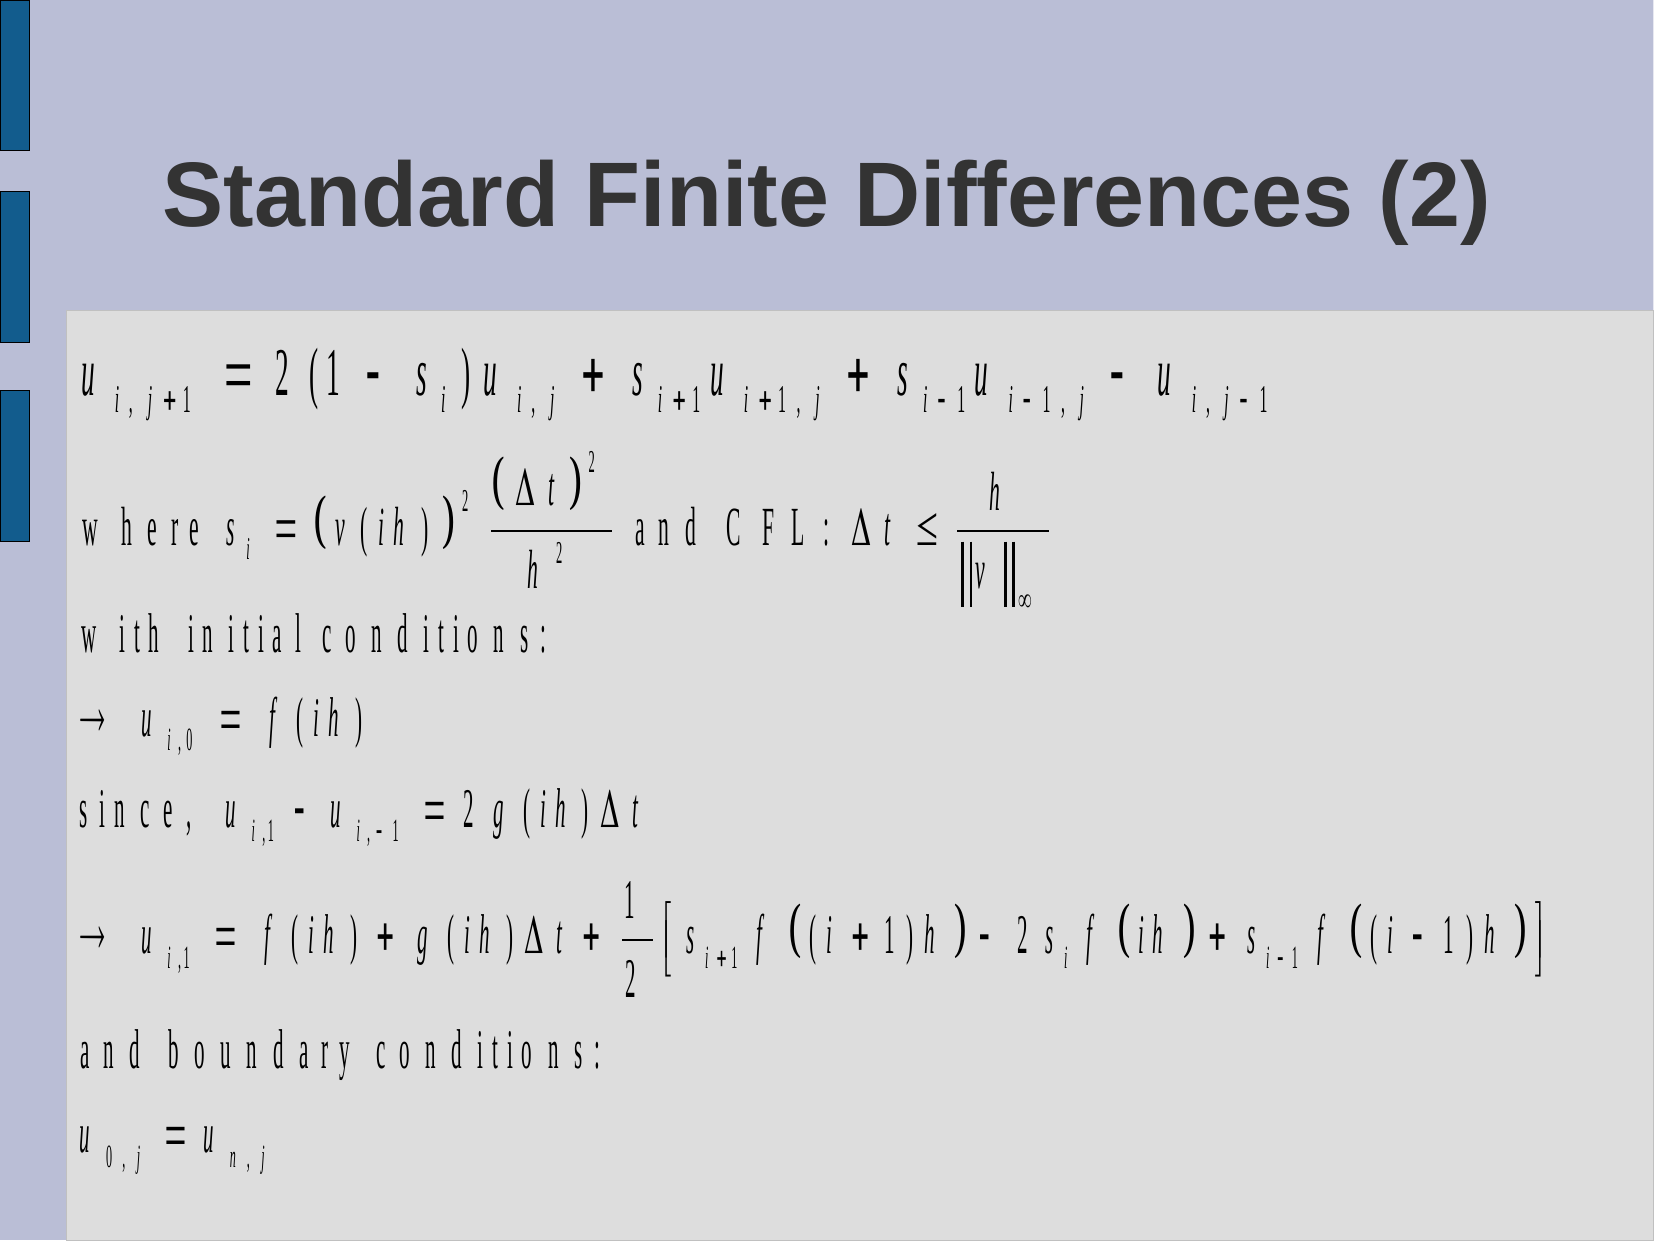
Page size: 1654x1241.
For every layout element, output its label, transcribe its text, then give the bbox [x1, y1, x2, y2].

list [1062, 344, 1534, 598]
title Standard Finite Differences (2) [121, 91, 1534, 299]
picture [73, 326, 1564, 1188]
